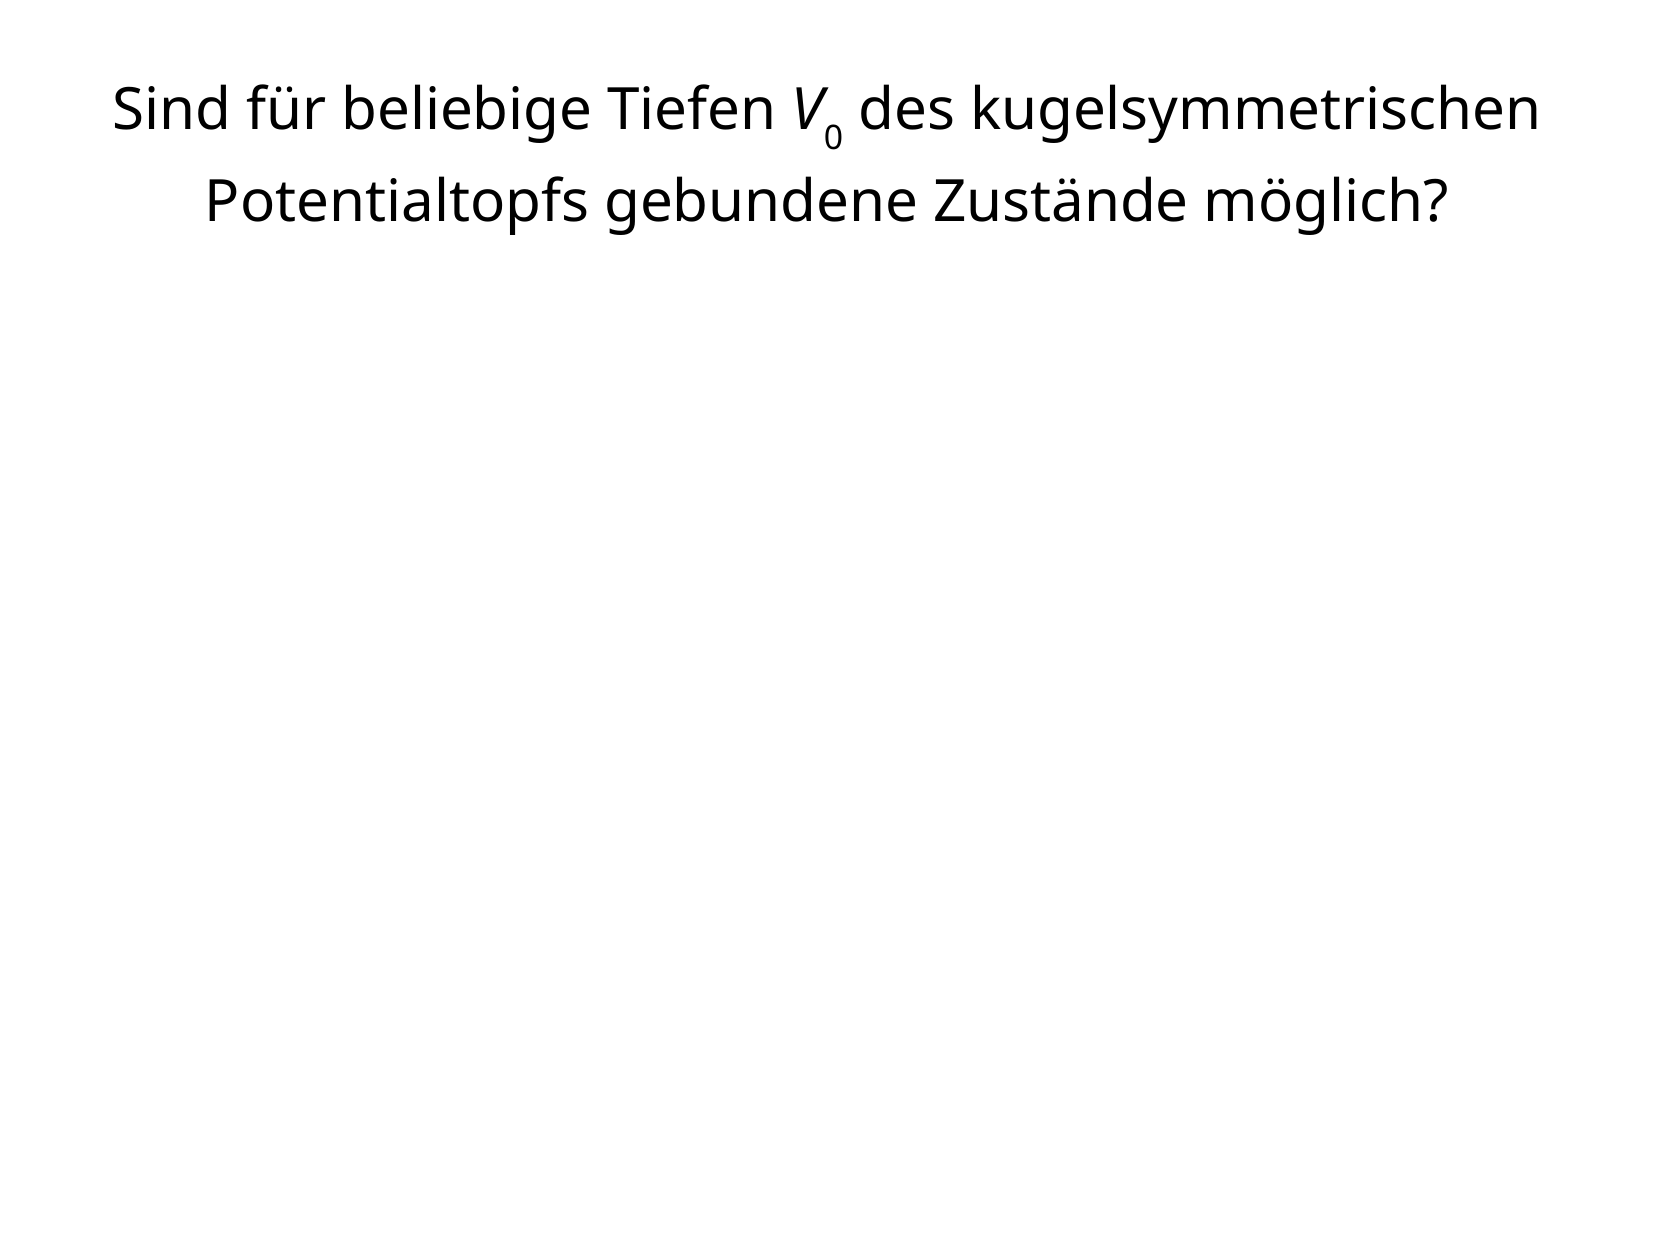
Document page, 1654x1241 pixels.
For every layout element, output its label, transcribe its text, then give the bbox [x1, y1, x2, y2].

title Sind für beliebige Tiefen V0 des kugelsymmetrischen Potentialtopfs gebundene Zustände möglich? [82, 49, 1571, 257]
